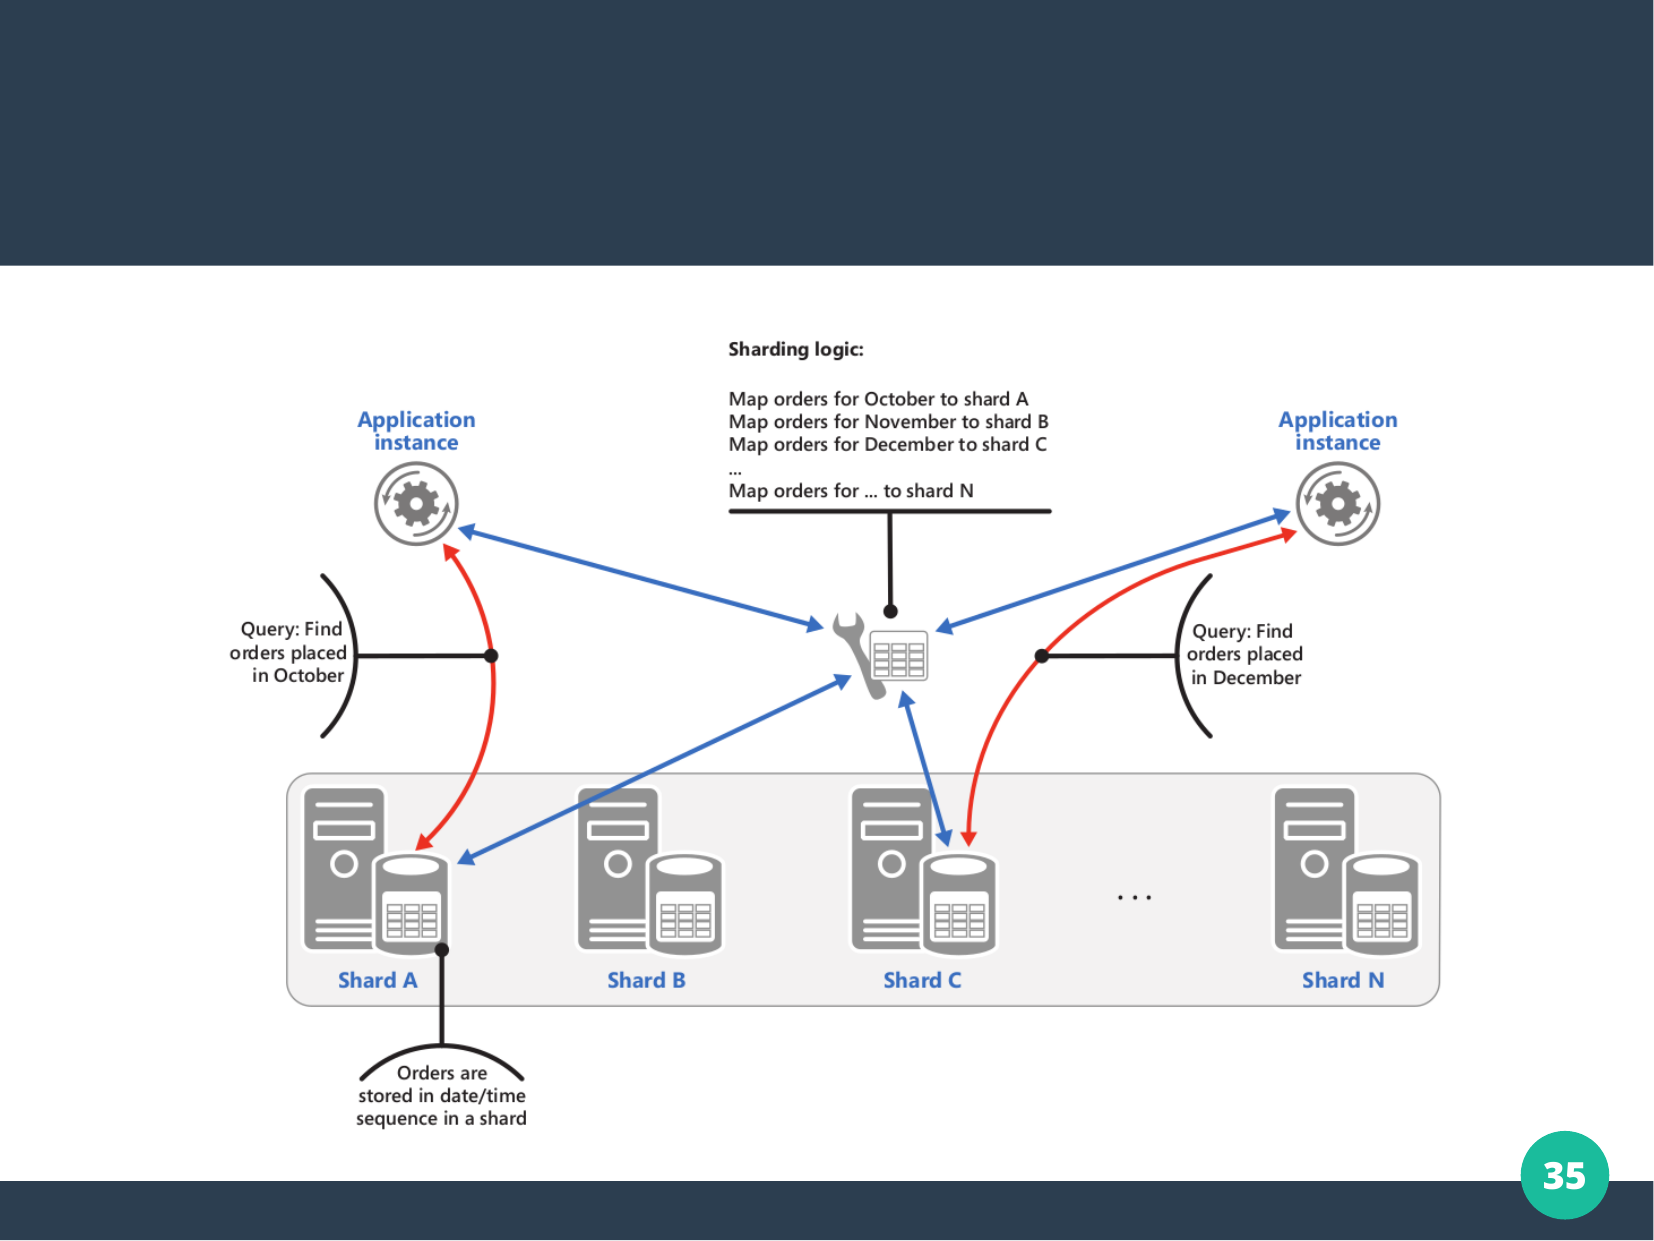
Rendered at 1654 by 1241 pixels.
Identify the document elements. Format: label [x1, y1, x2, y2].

picture [199, 324, 1455, 1152]
